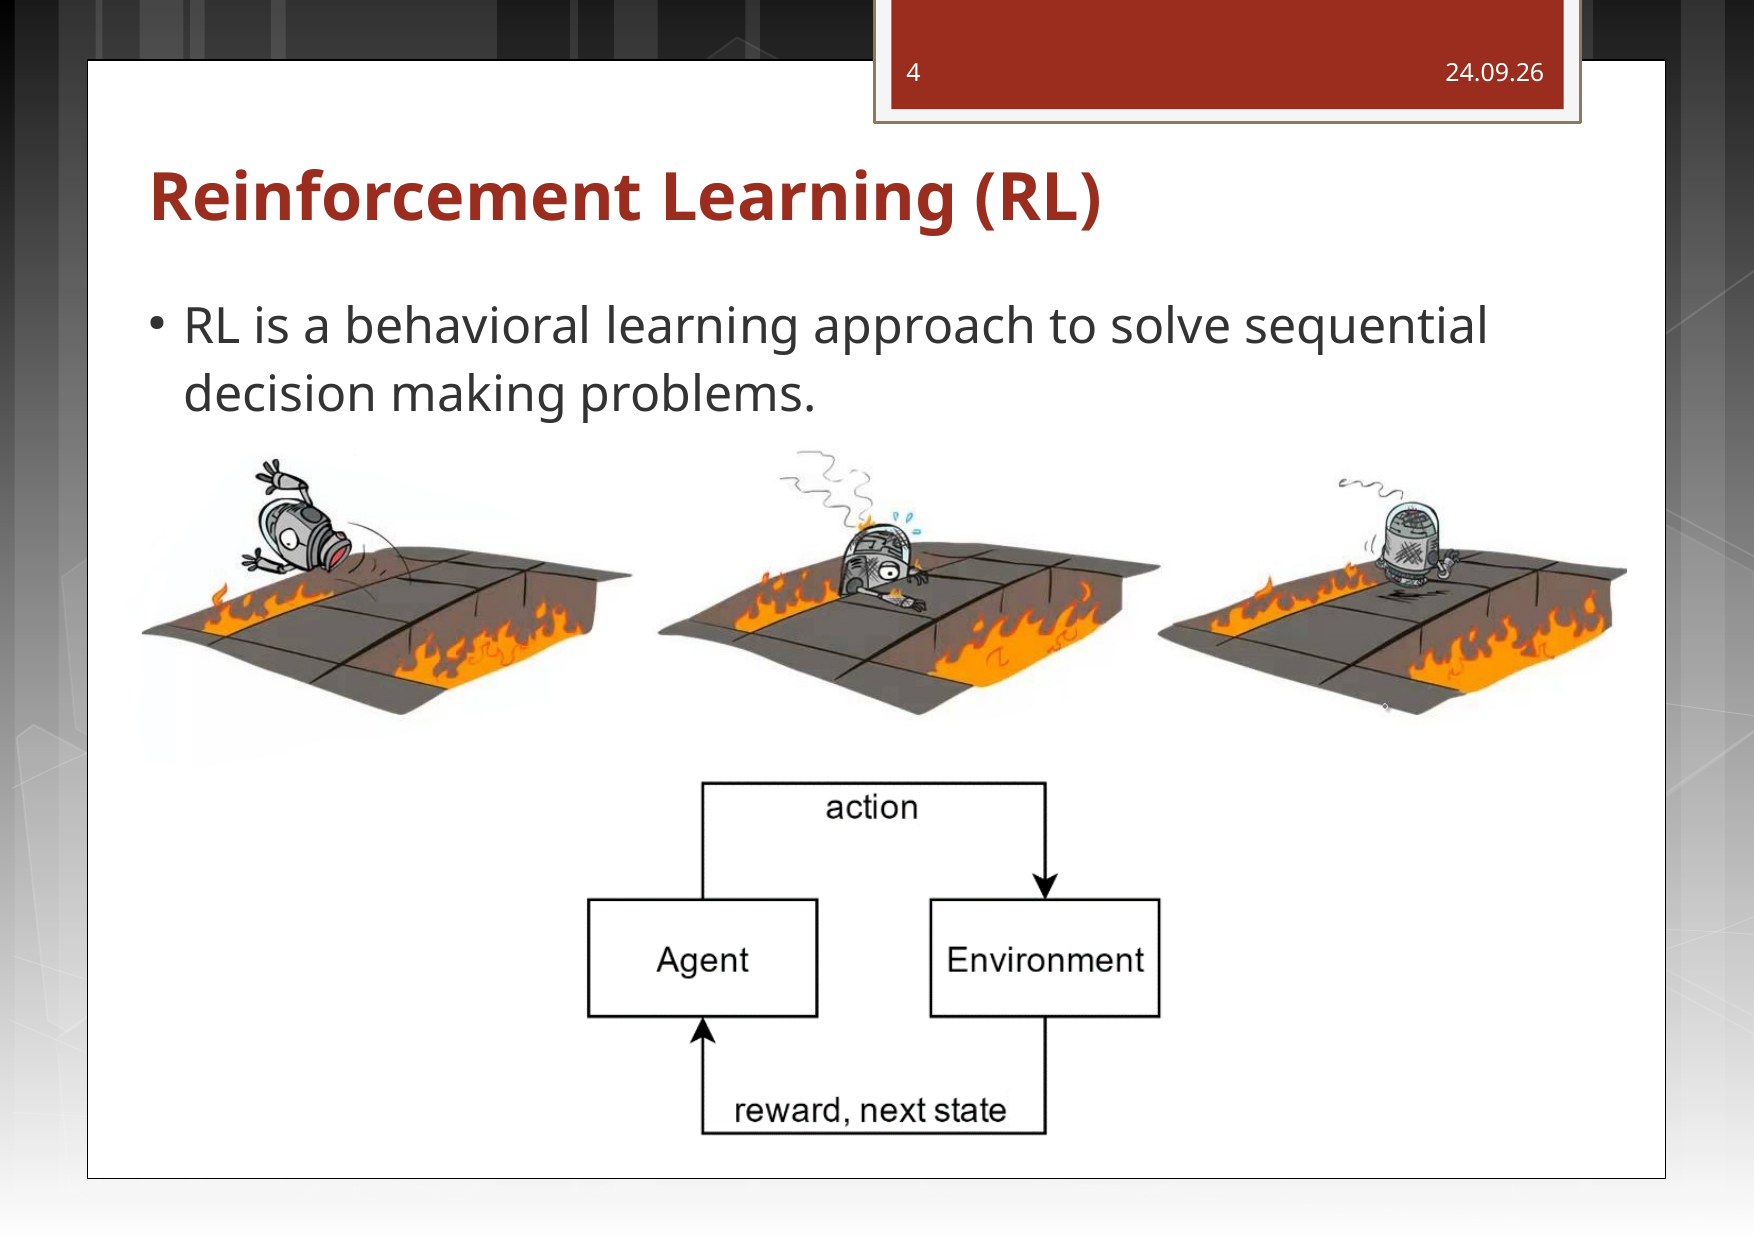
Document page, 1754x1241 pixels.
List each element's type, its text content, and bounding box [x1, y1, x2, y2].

picture [127, 442, 1627, 1146]
list RL is a behavioral learning approach to solve sequential decision making problems. [88, 289, 1664, 430]
title Reinforcement Learning (RL) [88, 132, 1664, 257]
